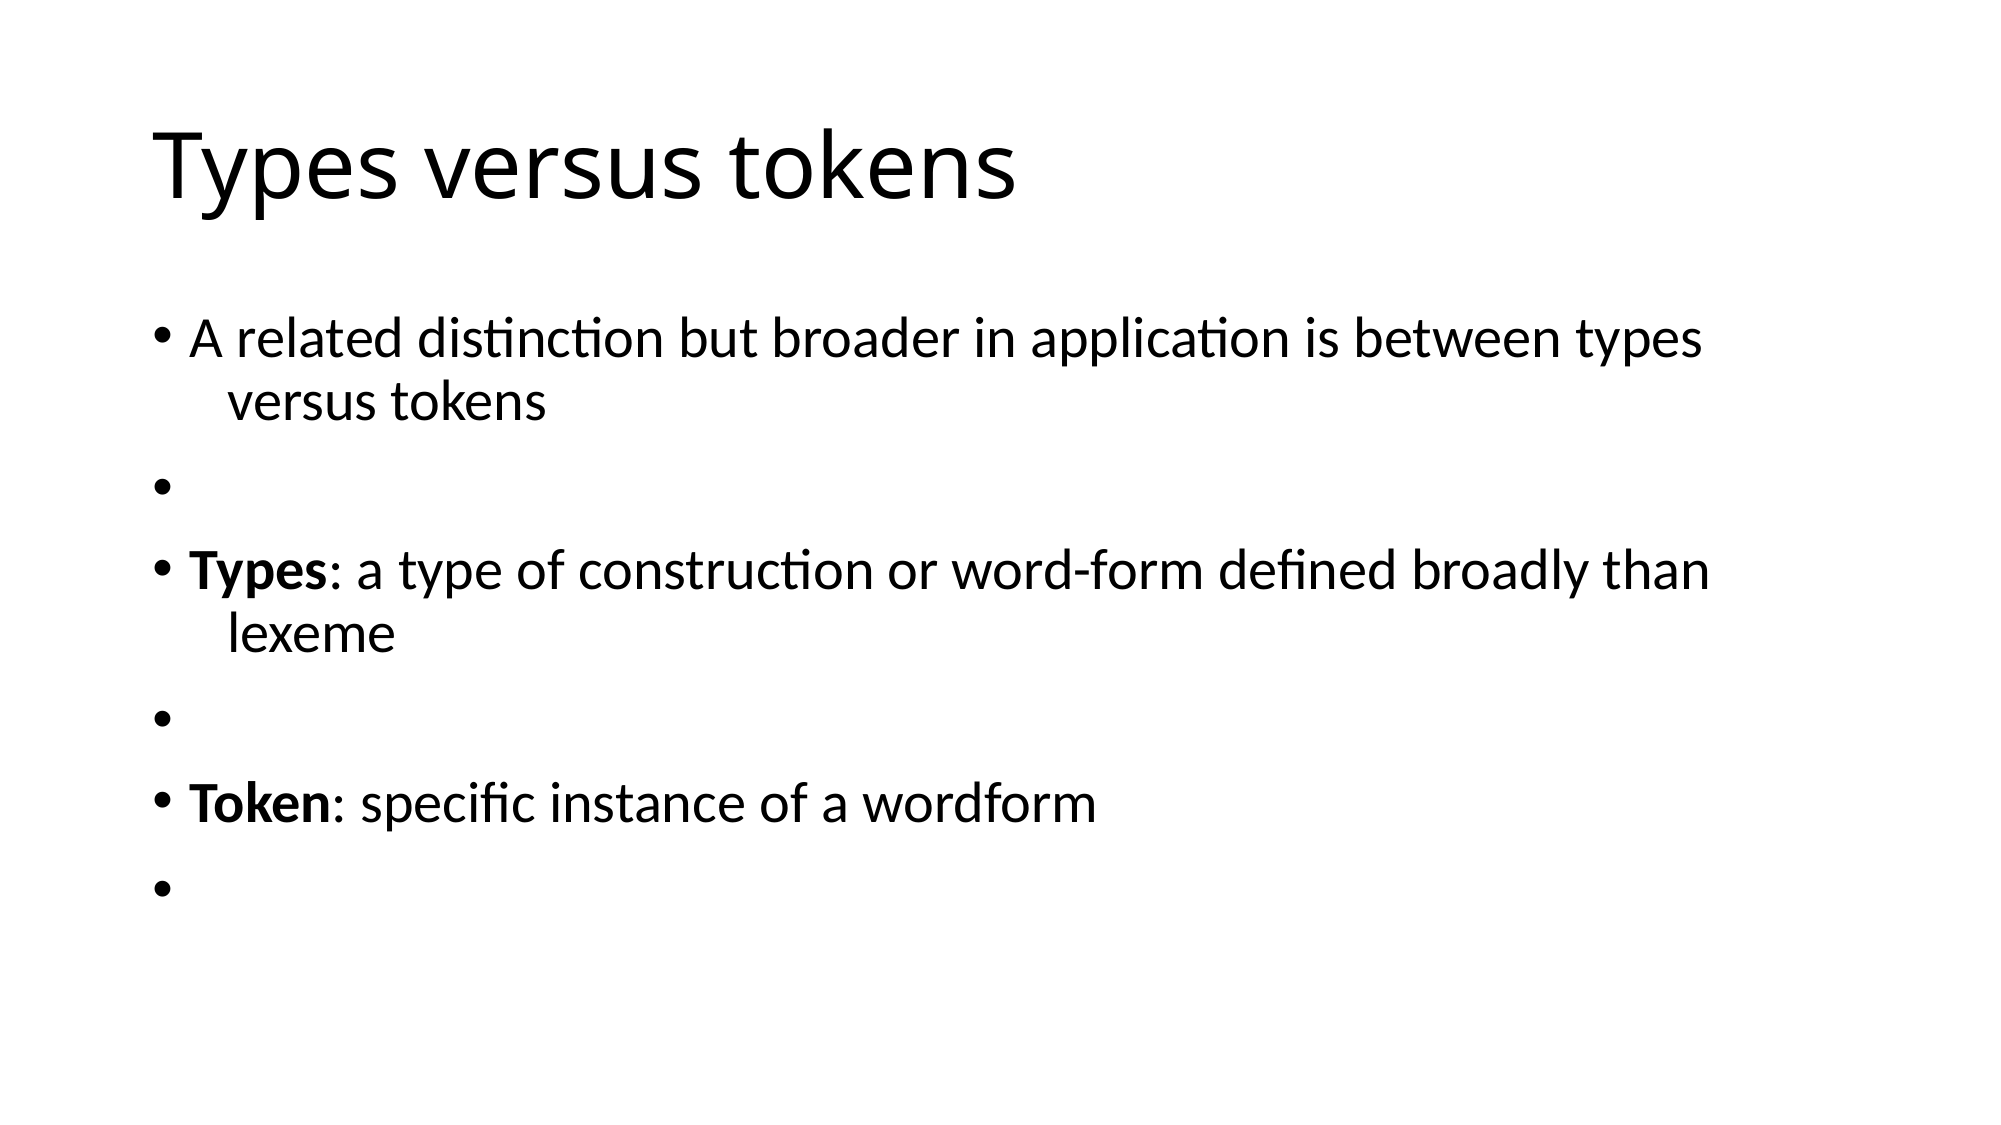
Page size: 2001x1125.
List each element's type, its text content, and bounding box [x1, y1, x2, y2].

title Types versus tokens [137, 59, 1863, 278]
list A related distinction but broader in application is between types versus tokens Types: a type of construction or word-form defined broadly than lexeme Token: specific instance of a wordform [137, 299, 1863, 1014]
